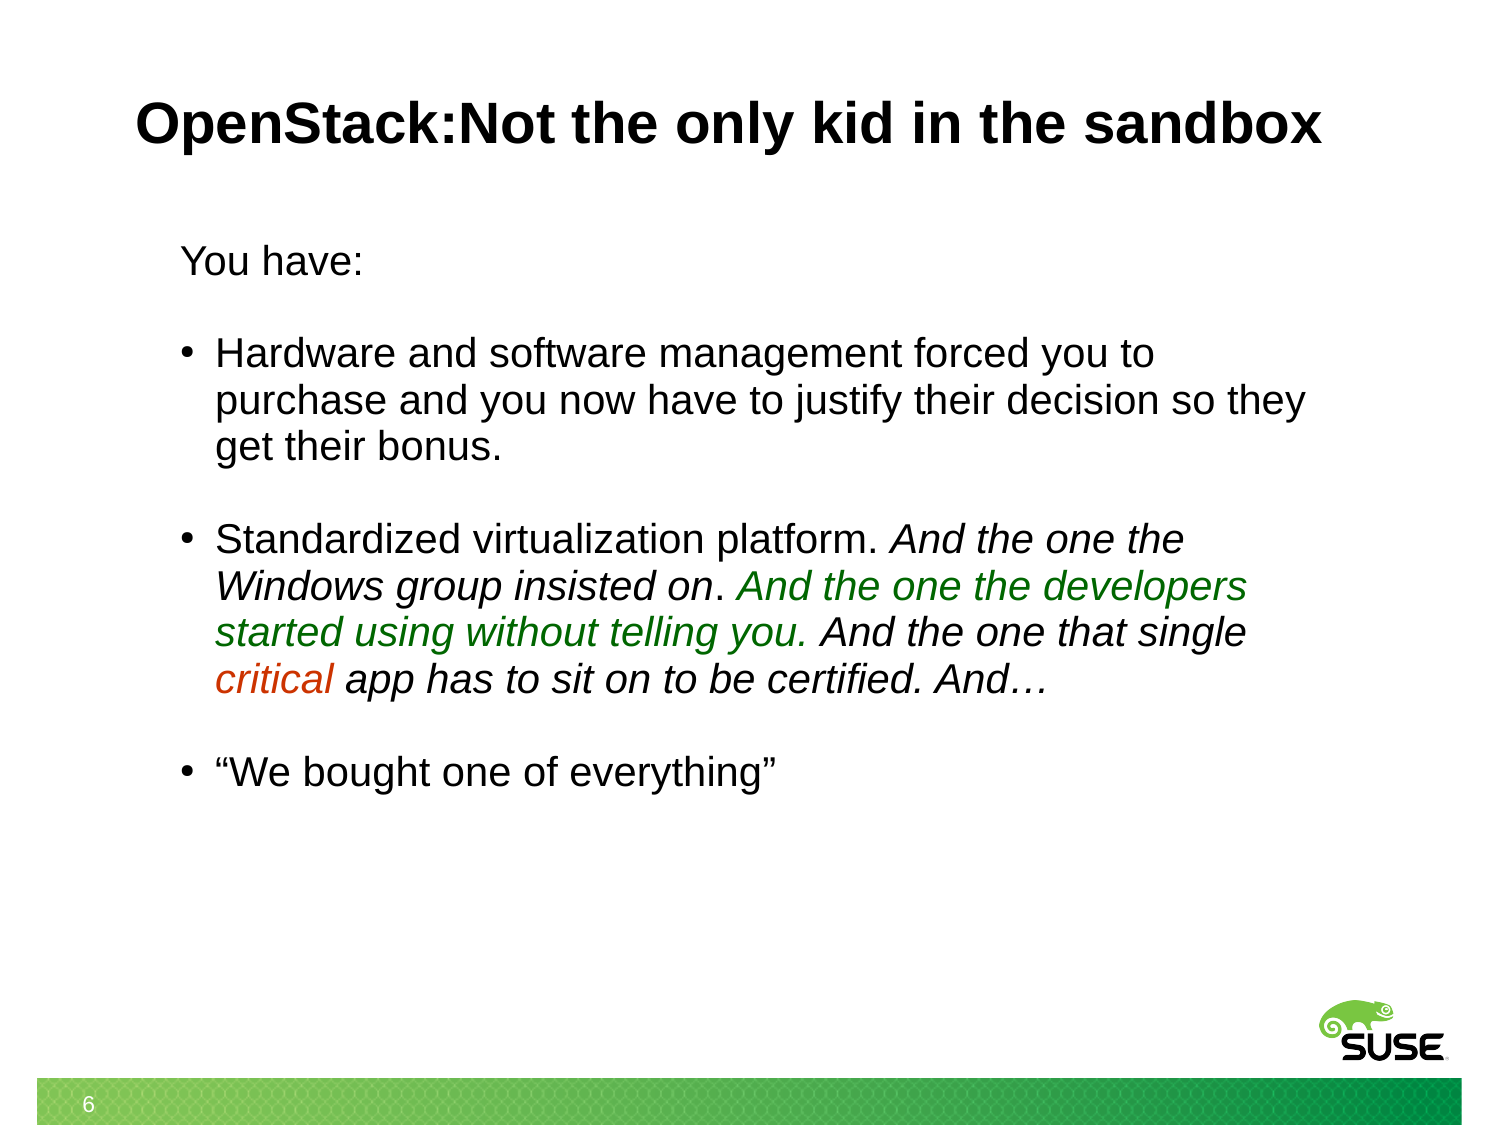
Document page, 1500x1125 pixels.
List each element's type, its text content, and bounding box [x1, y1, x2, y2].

title OpenStack:Not the only kid in the sandbox [135, 41, 1372, 204]
picture [1319, 1000, 1449, 1061]
text_box You have: Hardware and software management forced you to purchase and you now have to justify their decision so they get their bonus. Standardized virtualization platform. And the one the Windows group insisted on. And the one the developers started using without telling you. And the one that single critical app has to sit on to be certified. And… “We bought one of everything” [165, 229, 1336, 856]
picture [37, 1078, 1462, 1125]
